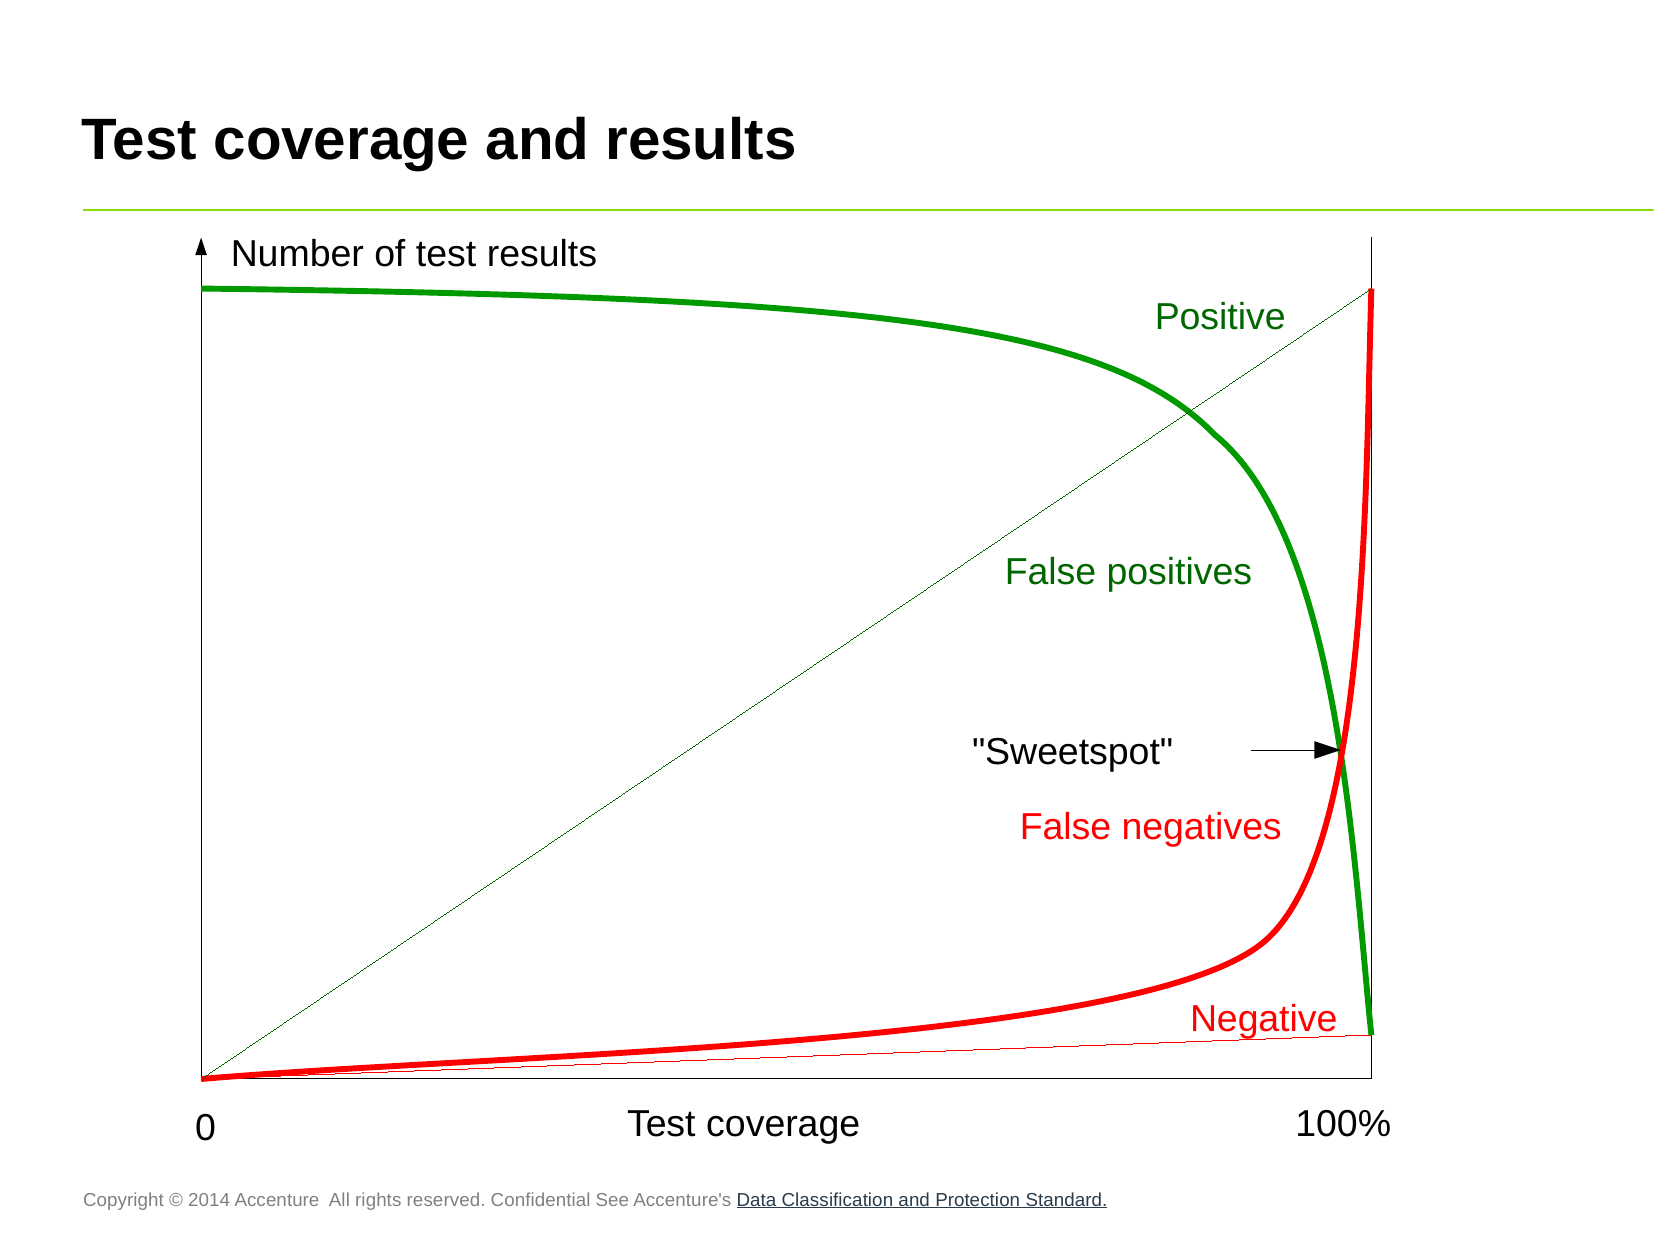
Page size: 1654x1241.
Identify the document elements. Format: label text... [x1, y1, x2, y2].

title Test coverage and results [81, 68, 1654, 211]
text_box False positives [990, 543, 1287, 601]
text_box Number of test results [216, 225, 646, 282]
text_box 100% [1280, 1095, 1471, 1156]
text_box Positive [1140, 288, 1337, 346]
text_box False negatives [1005, 798, 1312, 856]
text_box Negative [1175, 990, 1444, 1047]
text_box Test coverage [612, 1095, 886, 1156]
text_box 0 [180, 1099, 241, 1157]
text_box "Sweetspot" [957, 723, 1228, 781]
